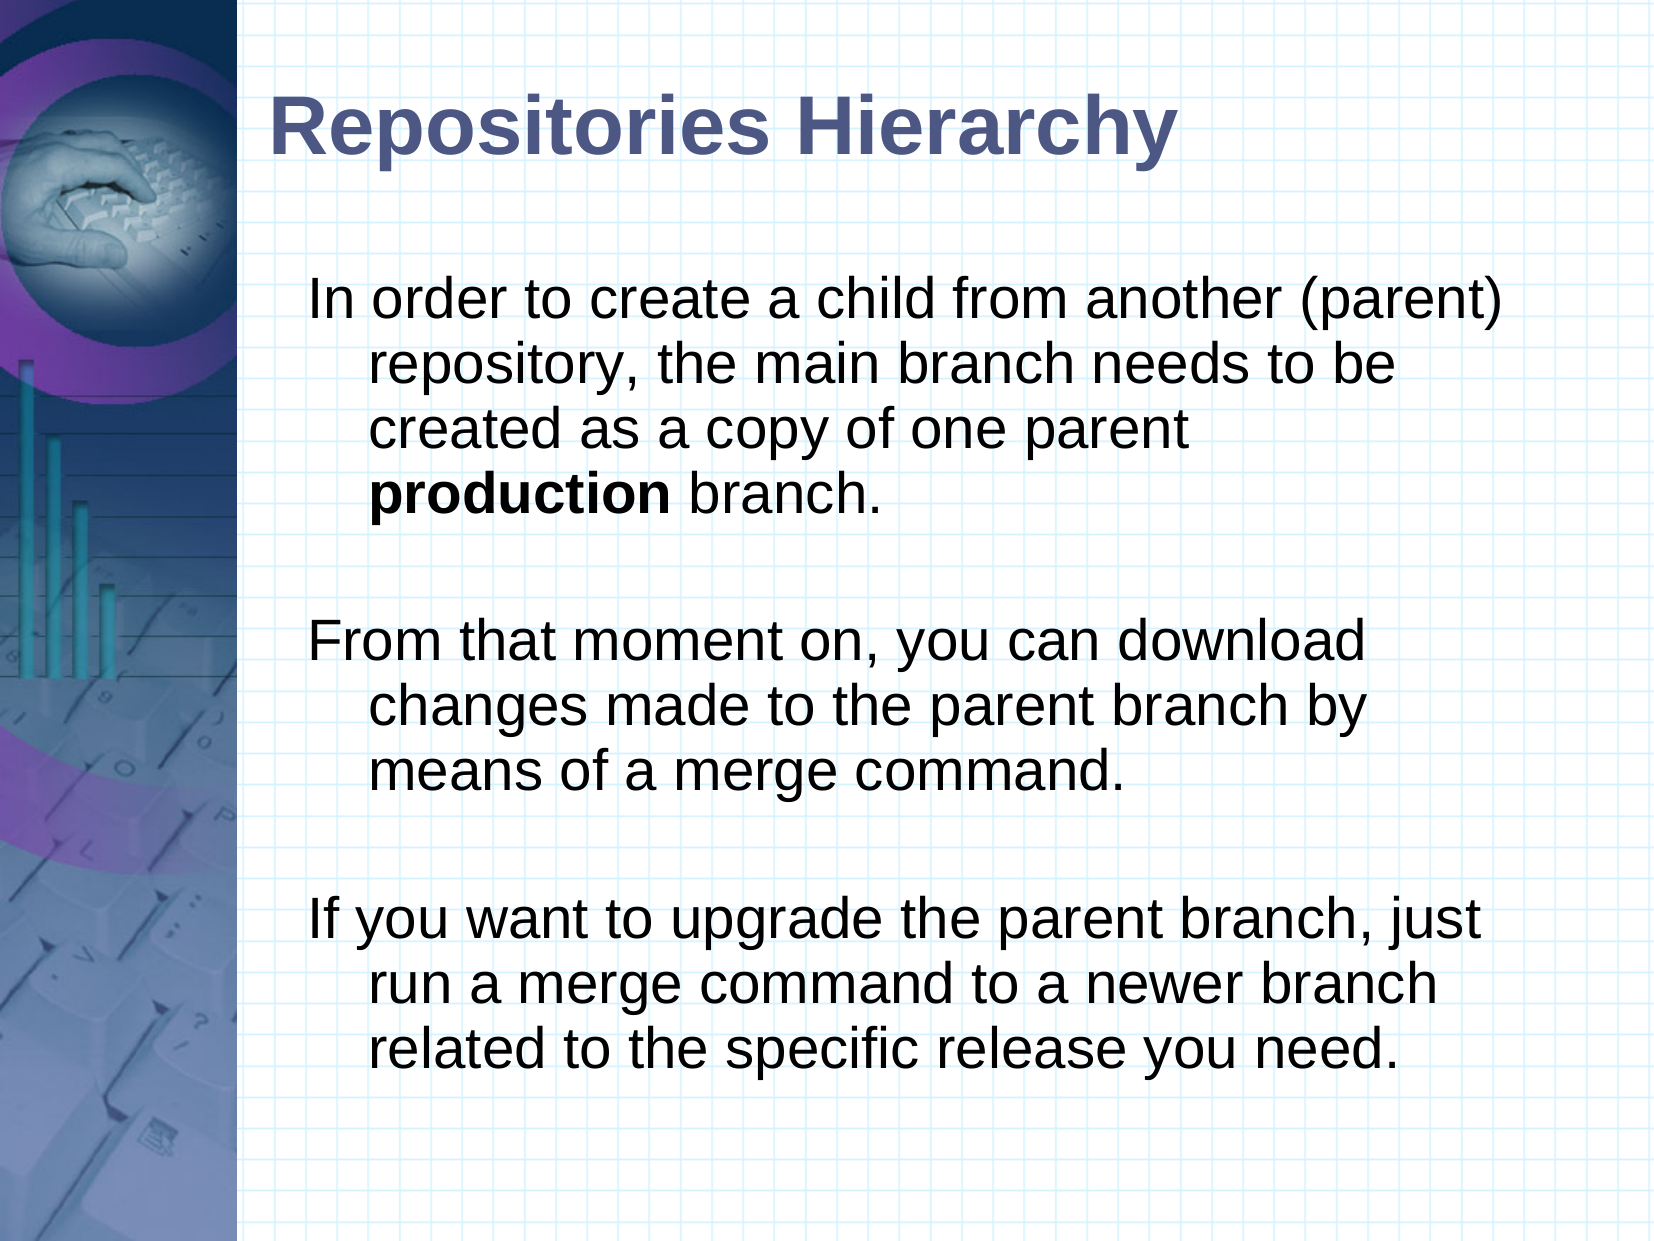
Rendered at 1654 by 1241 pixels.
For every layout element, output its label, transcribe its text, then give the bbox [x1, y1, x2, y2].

picture [0, 0, 1654, 1241]
title Repositories Hierarchy [268, 59, 1654, 193]
list In order to create a child from another (parent) repository, the main branch needs to be created as a copy of one parent production branch. From that moment on, you can download changes made to the parent branch by means of a merge command. If you want to upgrade the parent branch, just run a merge command to a newer branch related to the specific release you need. [298, 265, 1507, 1127]
